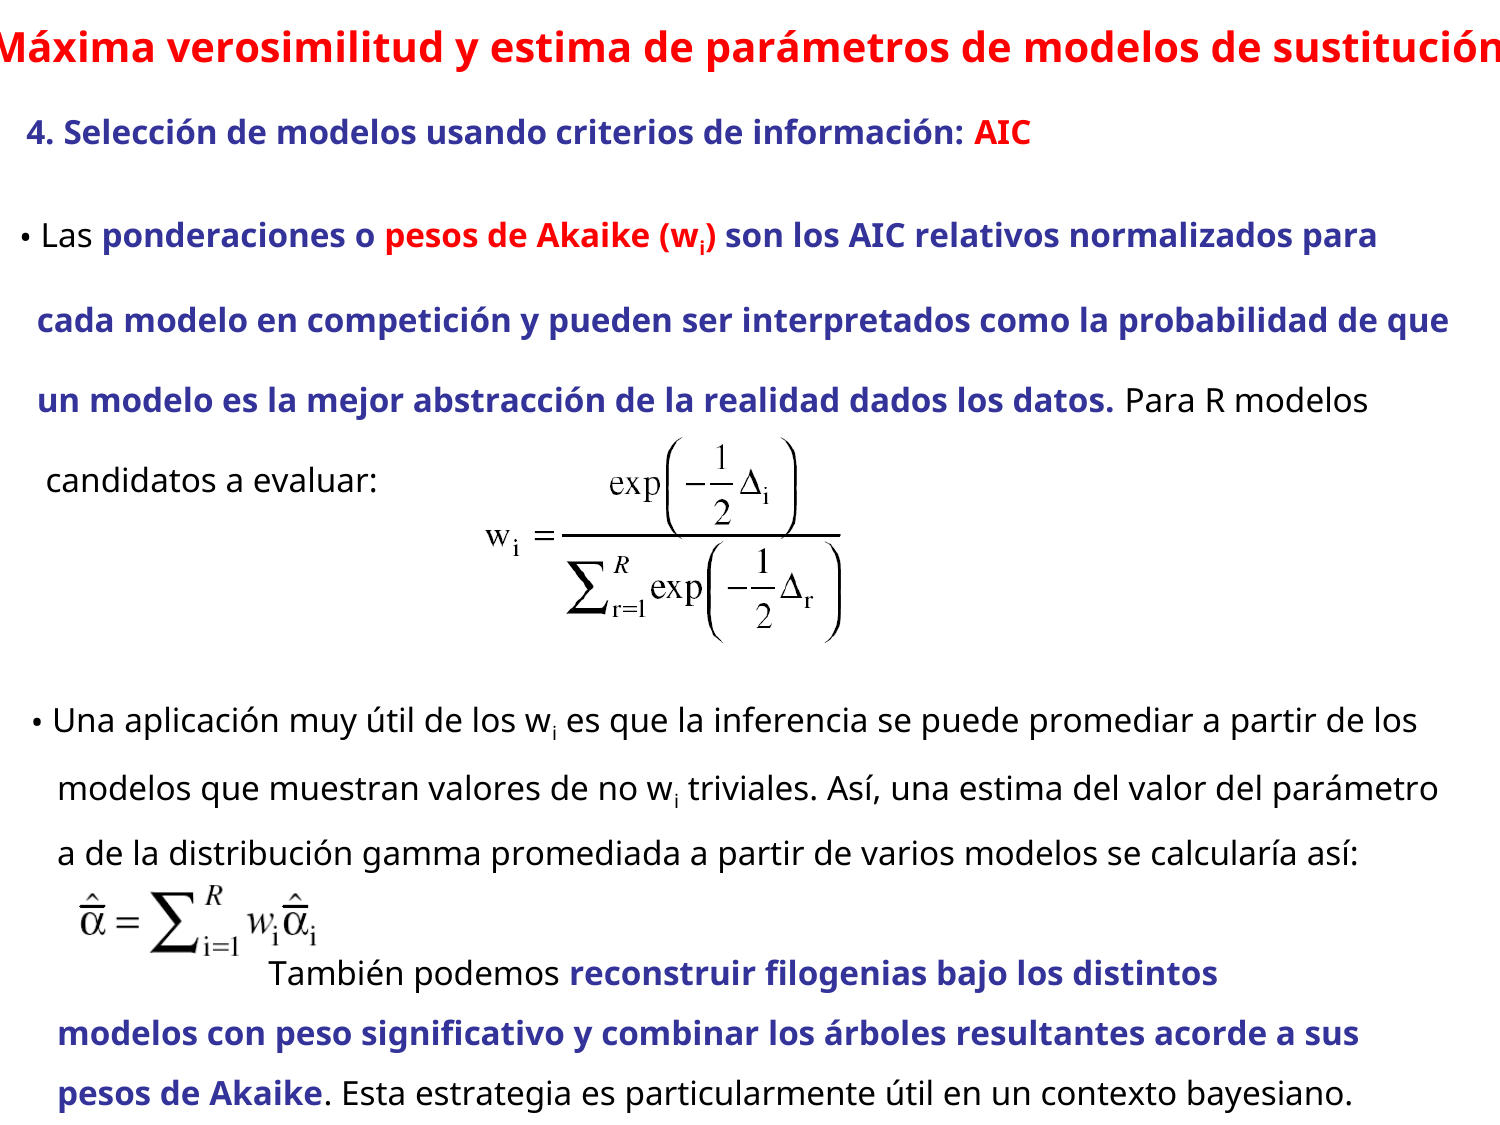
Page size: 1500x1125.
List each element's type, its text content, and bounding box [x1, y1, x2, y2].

picture [76, 881, 327, 960]
text_box Las ponderaciones o pesos de Akaike (wi) son los AIC relativos normalizados para cada modelo en competición y pueden ser interpretados como la probabilidad de que un modelo es la mejor abstracción de la realidad dados los datos. Para R modelos candidatos a evaluar: [4, 160, 1467, 507]
text_box Máxima verosimilitud y estima de parámetros de modelos de sustitución [0, 13, 1500, 79]
picture [484, 431, 850, 646]
text_box 4. Selección de modelos usando criterios de información: AIC [11, 90, 1047, 160]
text_box Una aplicación muy útil de los wi es que la inferencia se puede promediar a partir de los modelos que muestran valores de no wi triviales. Así, una estima del valor del parámetro a de la distribución gamma promediada a partir de varios modelos se calcularía así: También podemos reconstruir filogenias bajo los distintos modelos con peso significativo y combinar los árboles resultantes acorde a sus pesos de Akaike. Esta estrategia es particularmente útil en un contexto bayesiano. [16, 668, 1464, 1120]
